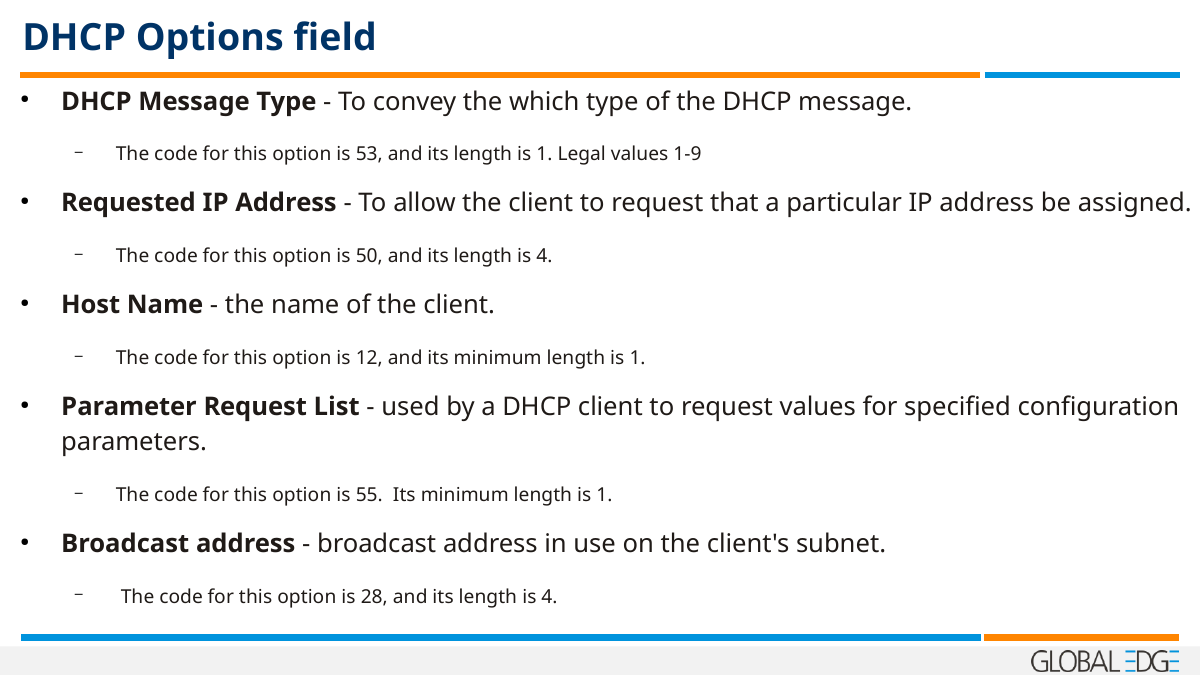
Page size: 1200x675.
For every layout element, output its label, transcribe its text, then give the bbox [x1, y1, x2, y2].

list DHCP Message Type - To convey the which type of the DHCP message. The code for this option is 53, and its length is 1. Legal values 1-9 Requested IP Address - To allow the client to request that a particular IP address be assigned. The code for this option is 50, and its length is 4. Host Name - the name of the client. The code for this option is 12, and its minimum length is 1. Parameter Request List - used by a DHCP client to request values for specified configuration parameters. The code for this option is 55. Its minimum length is 1. Broadcast address - broadcast address in use on the client's subnet. The code for this option is 28, and its length is 4. [6, 82, 1193, 626]
title DHCP Options field [12, 9, 1088, 63]
picture [1031, 650, 1179, 672]
